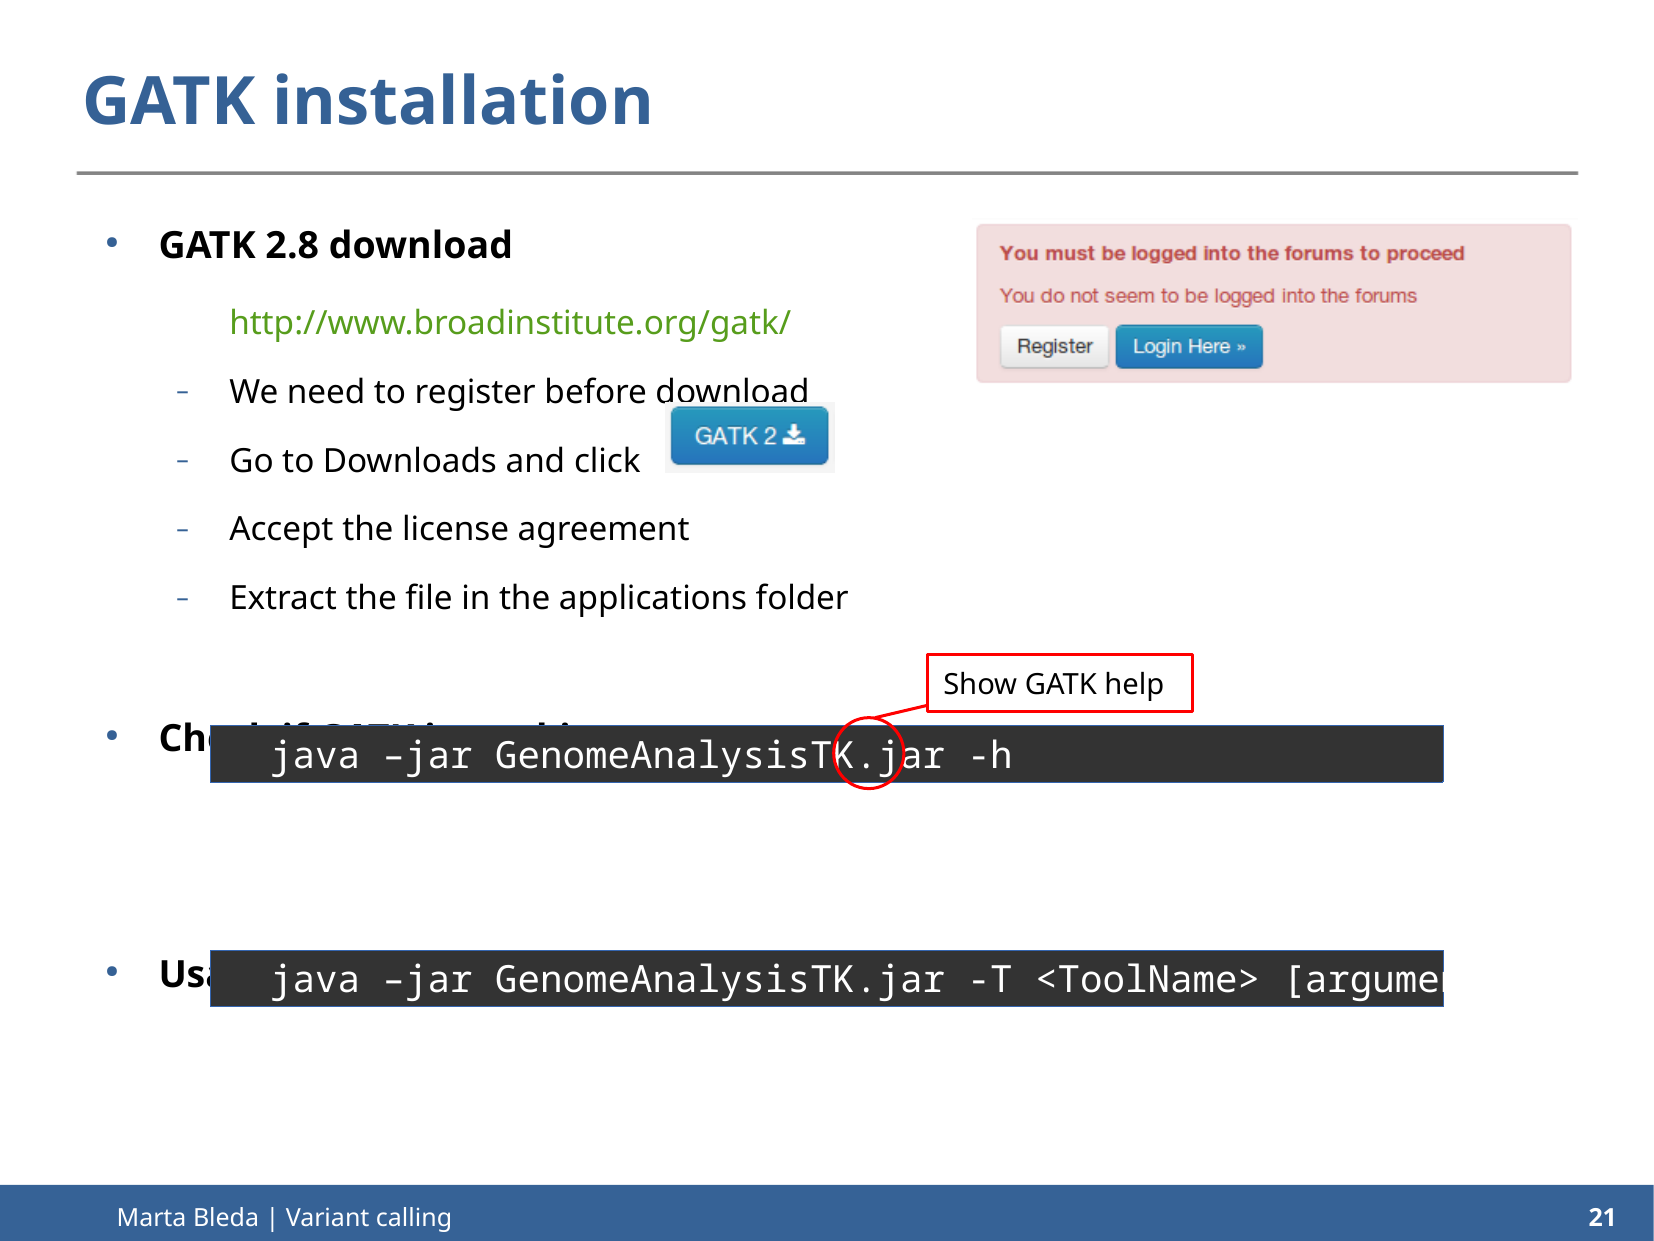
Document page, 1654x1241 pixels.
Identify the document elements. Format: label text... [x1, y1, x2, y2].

text_box java –jar GenomeAnalysisTK.jar -T <ToolName> [arguments] [210, 950, 1444, 1007]
text_box java –jar GenomeAnalysisTK.jar -h [892, 725, 1444, 783]
text_box java –jar GenomeAnalysisTK.jar -h [210, 725, 845, 783]
text_box java –jar GenomeAnalysisTK.jar -h [838, 725, 902, 783]
picture [665, 402, 835, 473]
list GATK 2.8 download http://www.broadinstitute.org/gatk/ We need to register before download Go to Downloads and click Accept the license agreement Extract the file in the applications folder Check if GATK is working Usage [87, 218, 1632, 1053]
picture [74, 170, 1580, 175]
title GATK installation [82, 49, 1571, 148]
text_box Show GATK help [927, 654, 1193, 706]
picture [972, 218, 1578, 391]
